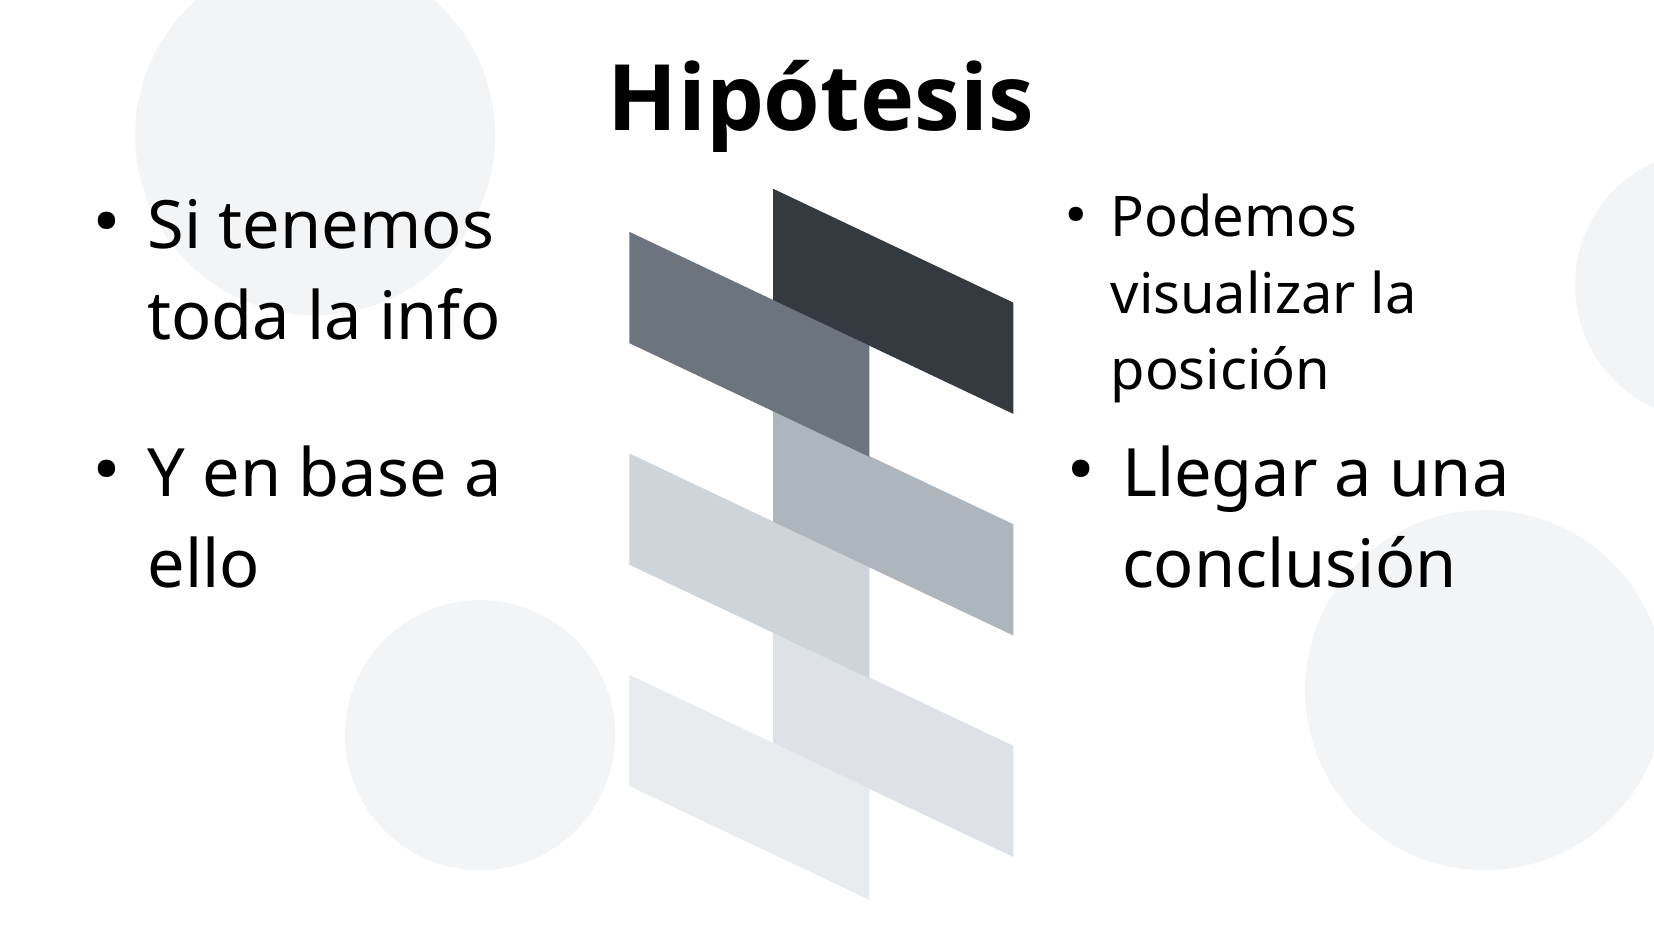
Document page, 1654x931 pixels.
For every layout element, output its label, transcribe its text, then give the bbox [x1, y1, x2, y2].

list Si tenemos toda la info [76, 177, 591, 408]
list Y en base a ello [76, 425, 591, 656]
list Llegar a una conclusión [1051, 425, 1565, 656]
title Hipótesis [76, 17, 1565, 173]
list Podemos visualizar la posición [1051, 177, 1565, 408]
